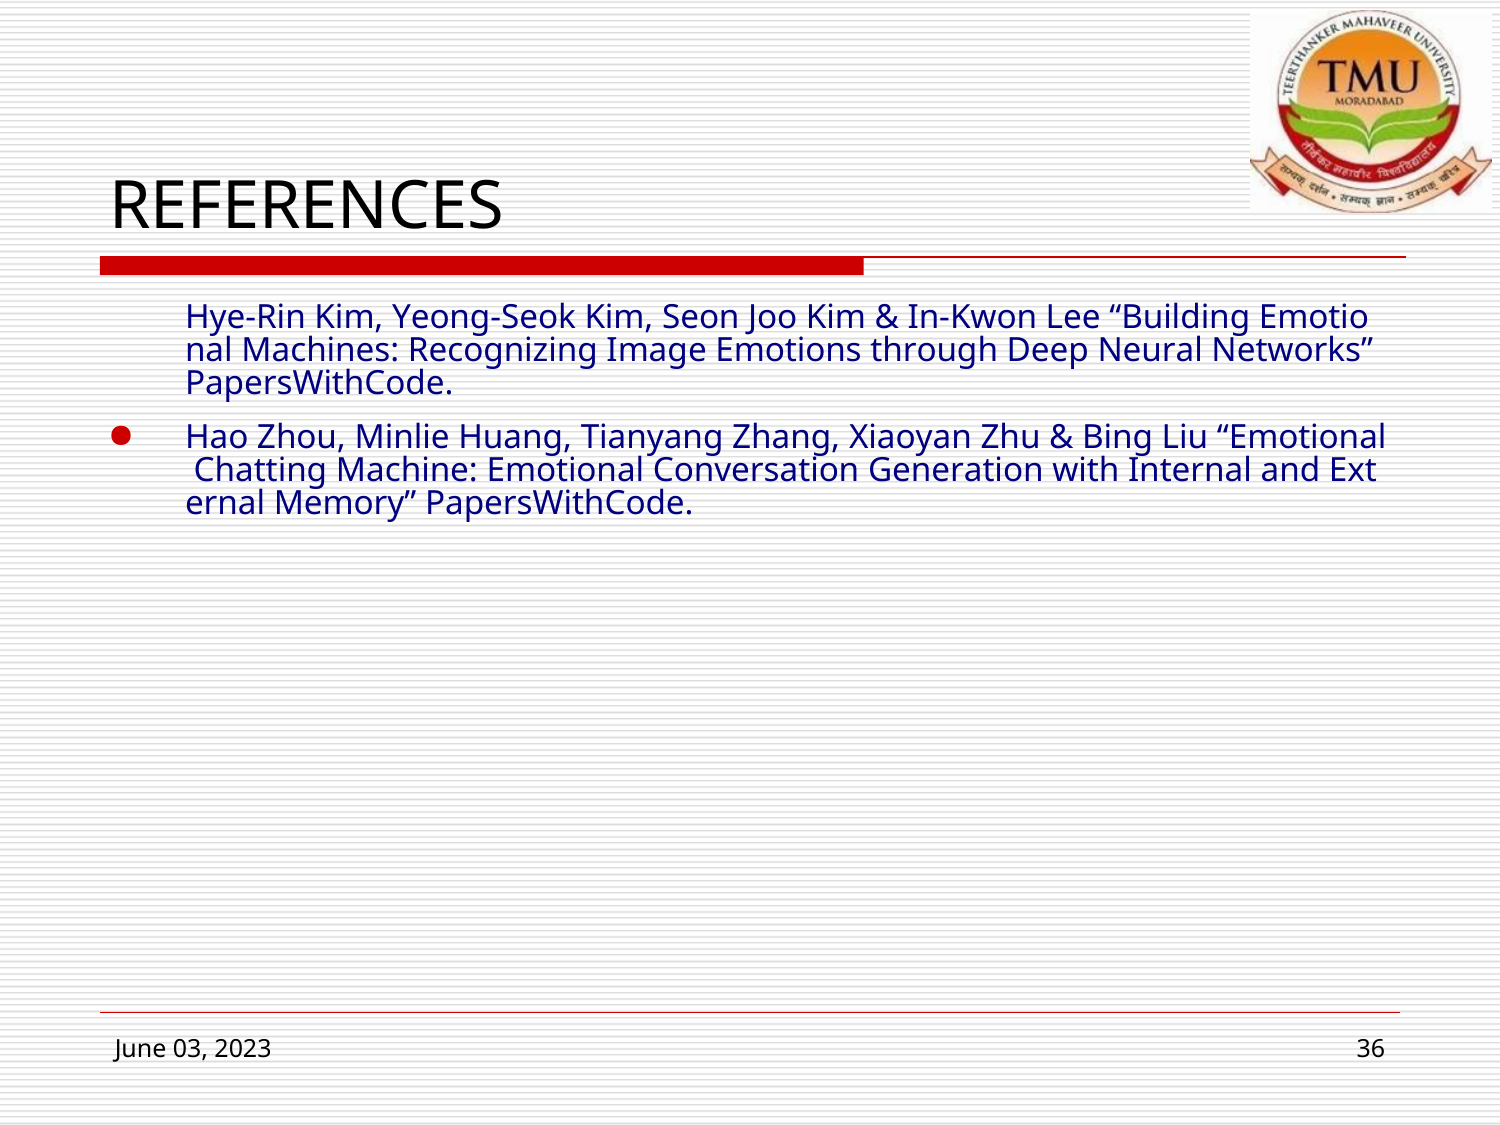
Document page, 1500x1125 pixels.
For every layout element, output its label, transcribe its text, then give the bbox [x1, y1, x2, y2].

title REFERENCES [94, 50, 1407, 250]
text_box <number> [1074, 1024, 1401, 1103]
list Hye-Rin Kim, Yeong-Seok Kim, Seon Joo Kim & In-Kwon Lee “Building Emotional Machines: Recognizing Image Emotions through Deep Neural Networks” PapersWithCode. Hao Zhou, Minlie Huang, Tianyang Zhang, Xiaoyan Zhu & Bing Liu “Emotional Chatting Machine: Emotional Conversation Generation with Internal and External Memory” PapersWithCode. [92, 287, 1406, 988]
picture [0, 0, 1500, 1125]
text_box June 03, 2023 [99, 1024, 426, 1103]
